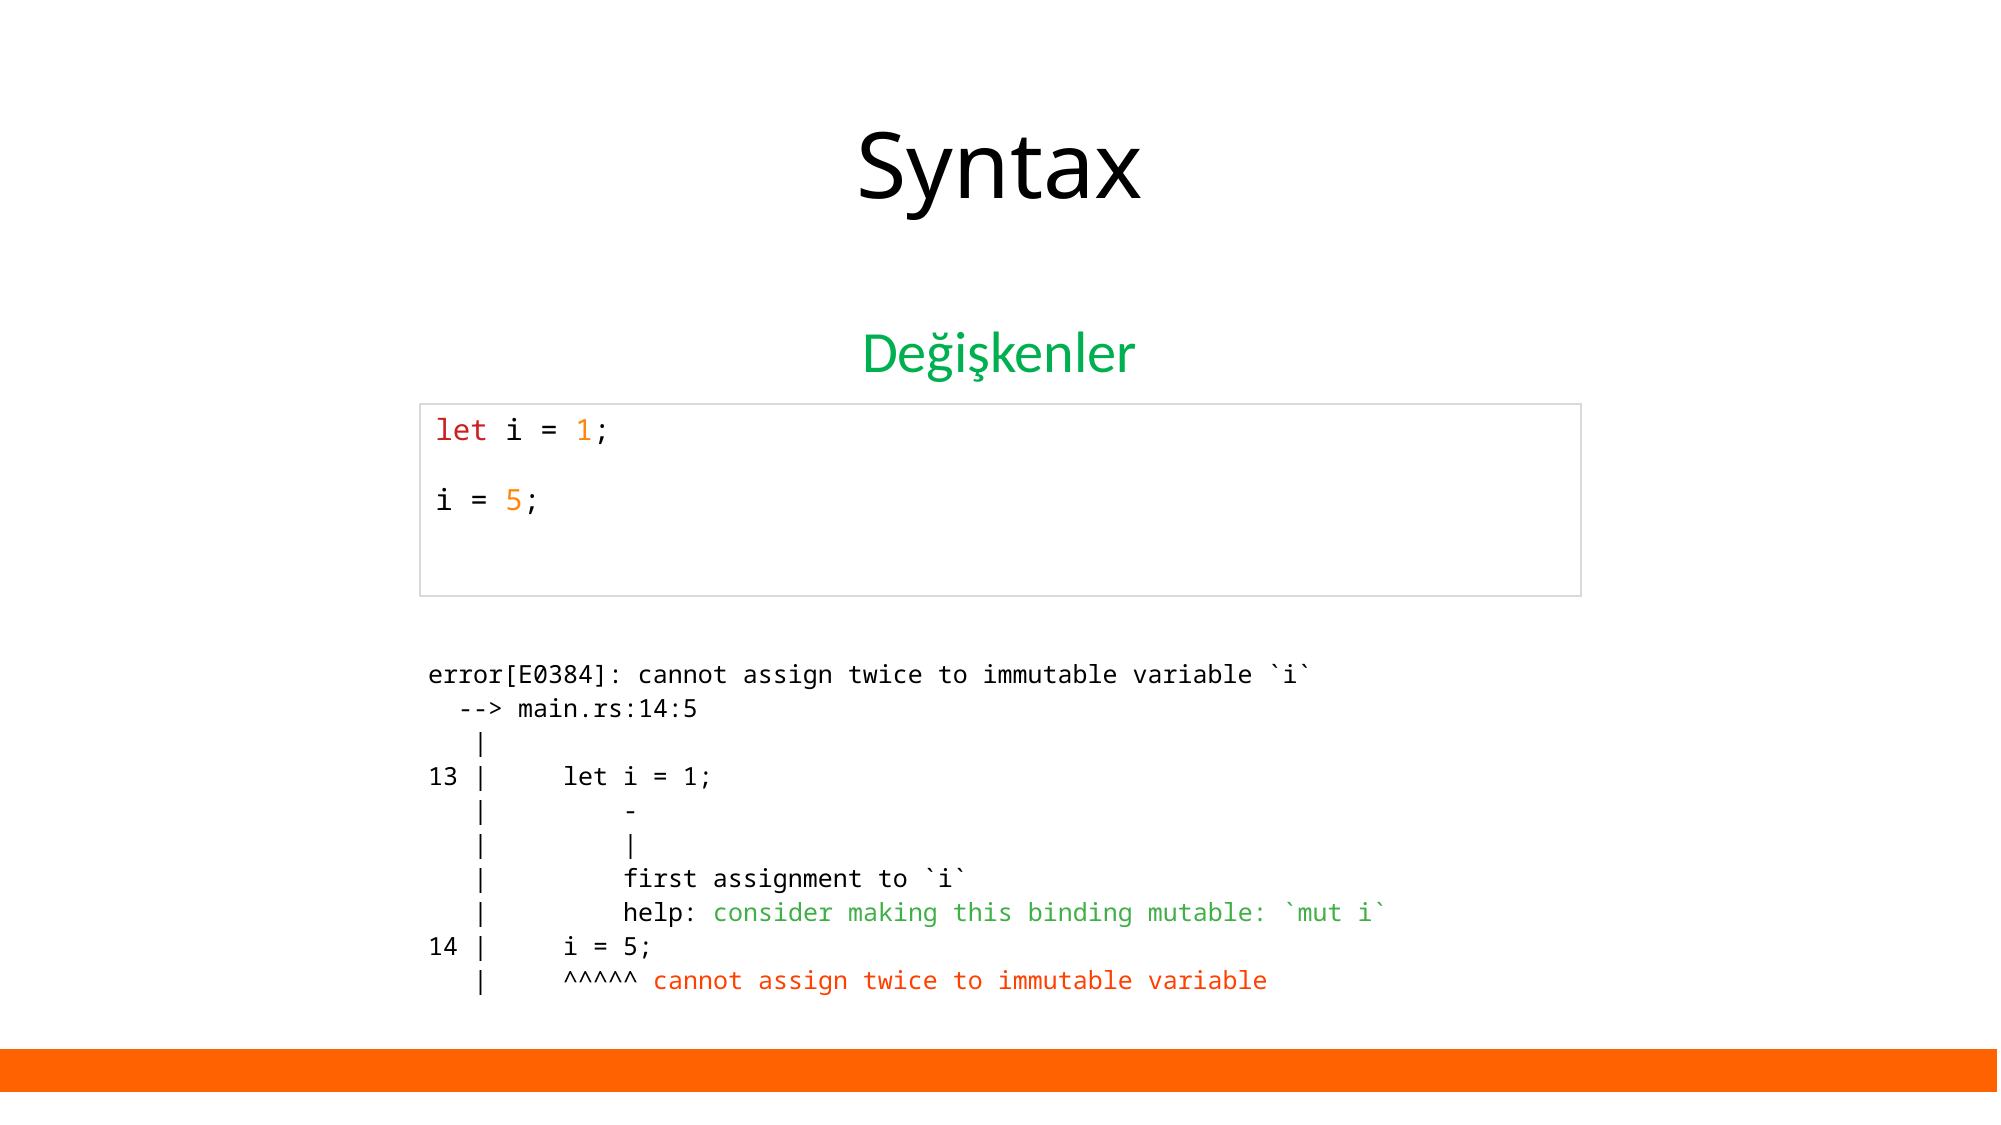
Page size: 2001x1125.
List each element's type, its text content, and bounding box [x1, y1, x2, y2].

text_box [0, 1049, 1997, 1092]
text_box error[E0384]: cannot assign twice to immutable variable `i` --> main.rs:14:5 | 13 | let i = 1; | - | | | first assignment to `i` | help: consider making this binding mutable: `mut i` 14 | i = 5; | ^^^^^ cannot assign twice to immutable variable [413, 649, 1244, 915]
list Değişkenler [420, 314, 1579, 403]
text_box let i = 1; i = 5; [420, 404, 1581, 596]
title Syntax [137, 59, 1863, 278]
